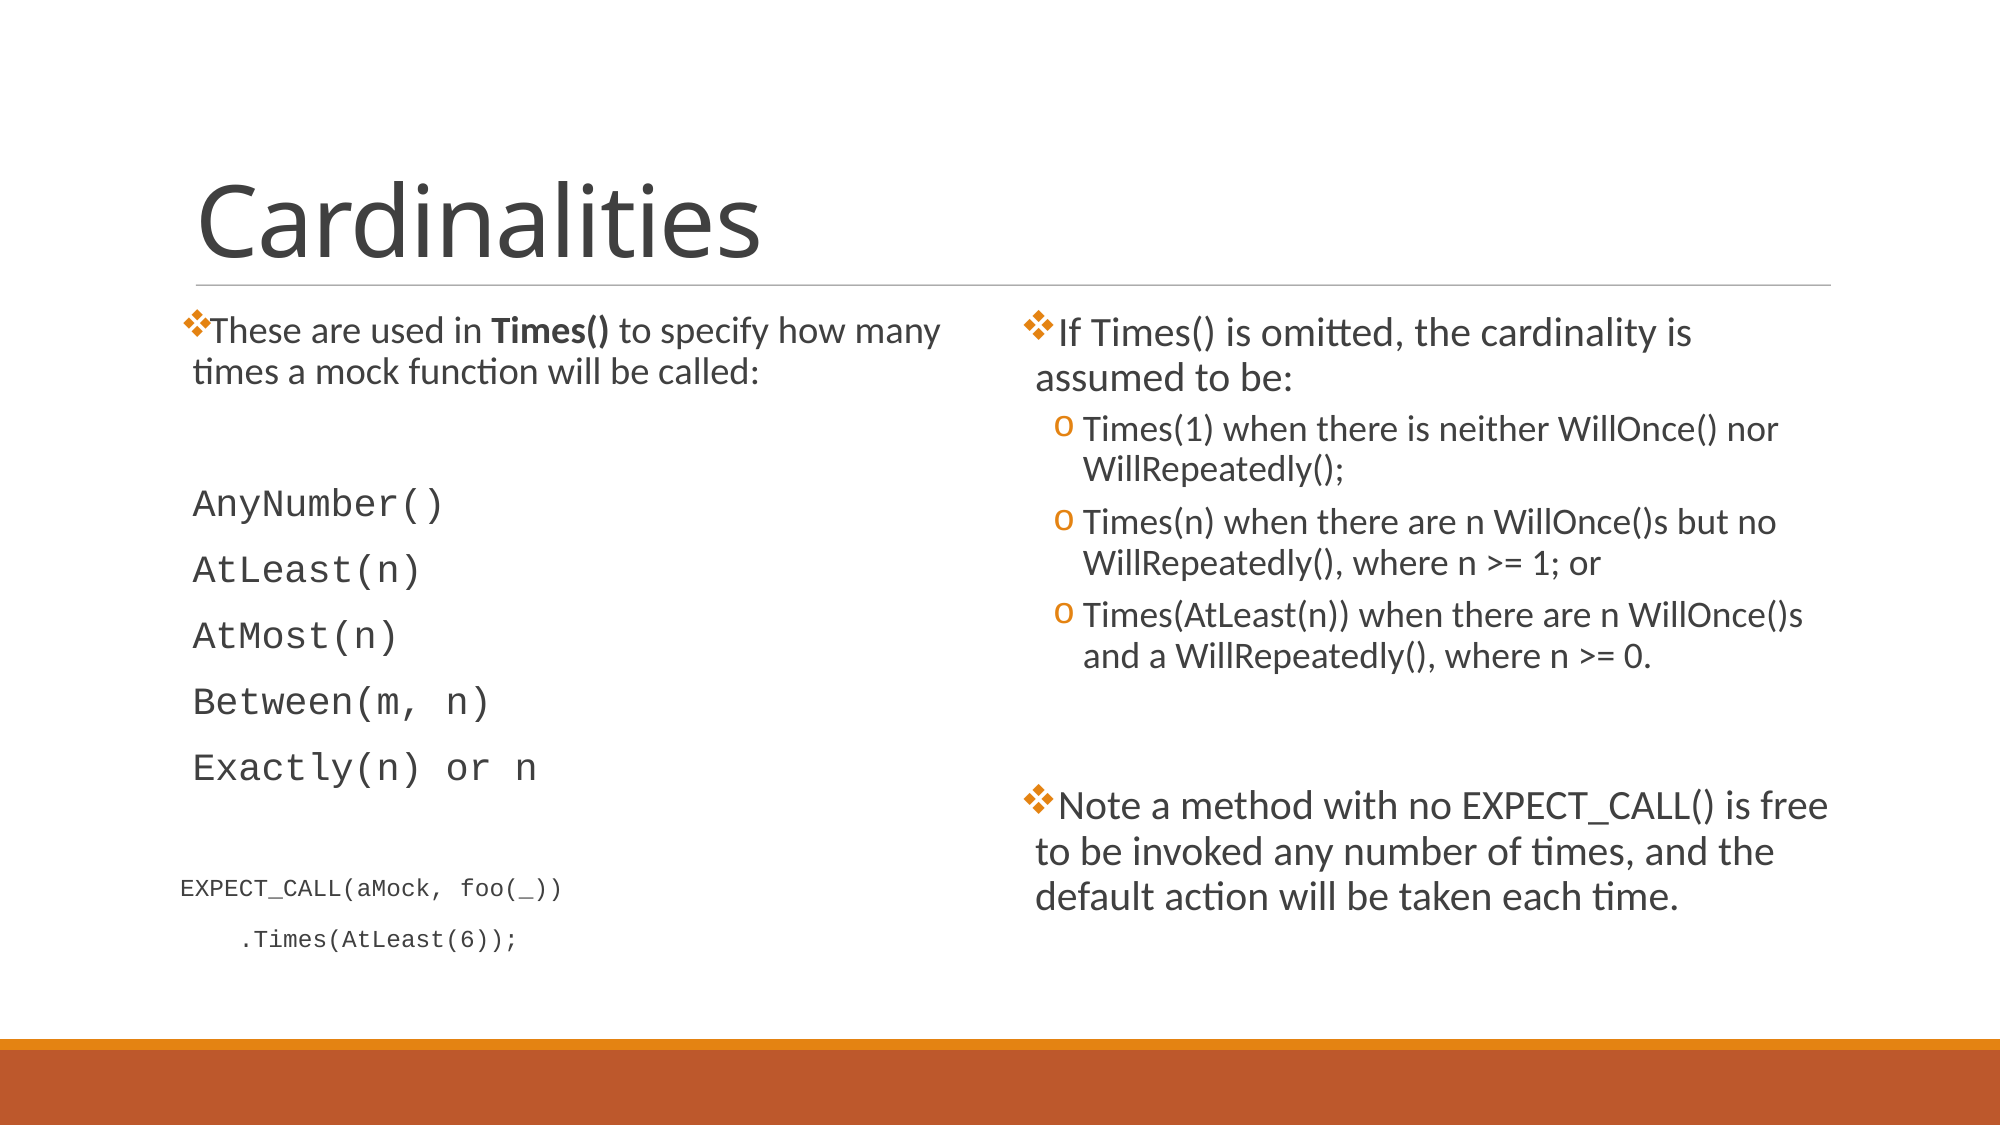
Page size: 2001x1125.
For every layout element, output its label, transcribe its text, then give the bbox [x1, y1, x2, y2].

title Cardinalities [180, 47, 1830, 285]
list These are used in Times() to specify how many times a mock function will be called: AnyNumber() AtLeast(n) AtMost(n) Between(m, n) Exactly(n) or n EXPECT_CALL(aMock, foo(_)) .Times(AtLeast(6)); [180, 302, 990, 963]
list If Times() is omitted, the cardinality is assumed to be: Times(1) when there is neither WillOnce() nor WillRepeatedly(); Times(n) when there are n WillOnce()s but no WillRepeatedly(), where n >= 1; or Times(AtLeast(n)) when there are n WillOnce()s and a WillRepeatedly(), where n >= 0. Note a method with no EXPECT_CALL() is free to be invoked any number of times, and the default action will be taken each time. [1020, 302, 1830, 963]
